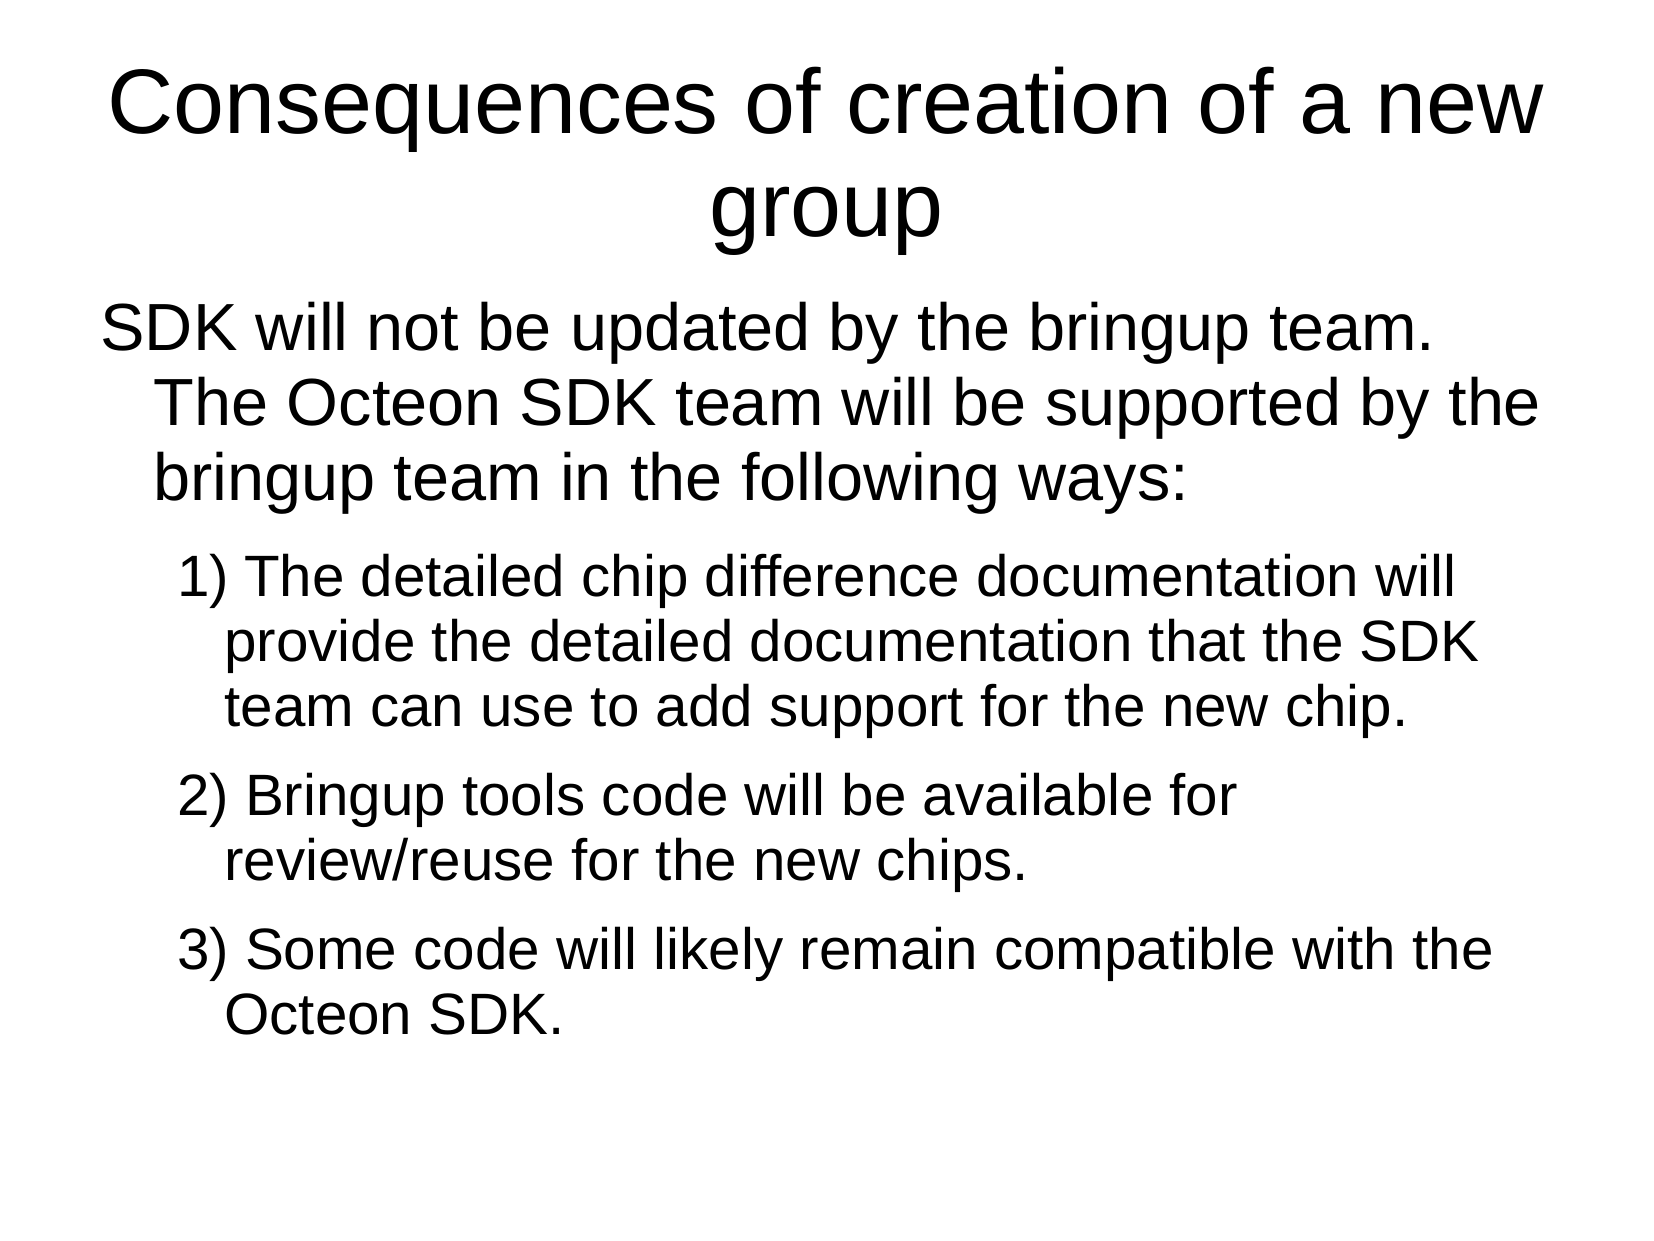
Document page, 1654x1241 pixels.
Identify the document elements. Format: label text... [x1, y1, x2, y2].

list SDK will not be updated by the bringup team. The Octeon SDK team will be supported by the bringup team in the following ways: 1) The detailed chip difference documentation will provide the detailed documentation that the SDK team can use to add support for the new chip. 2) Bringup tools code will be available for review/reuse for the new chips. 3) Some code will likely remain compatible with the Octeon SDK. [82, 290, 1571, 1094]
title Consequences of creation of a new group [82, 49, 1571, 257]
